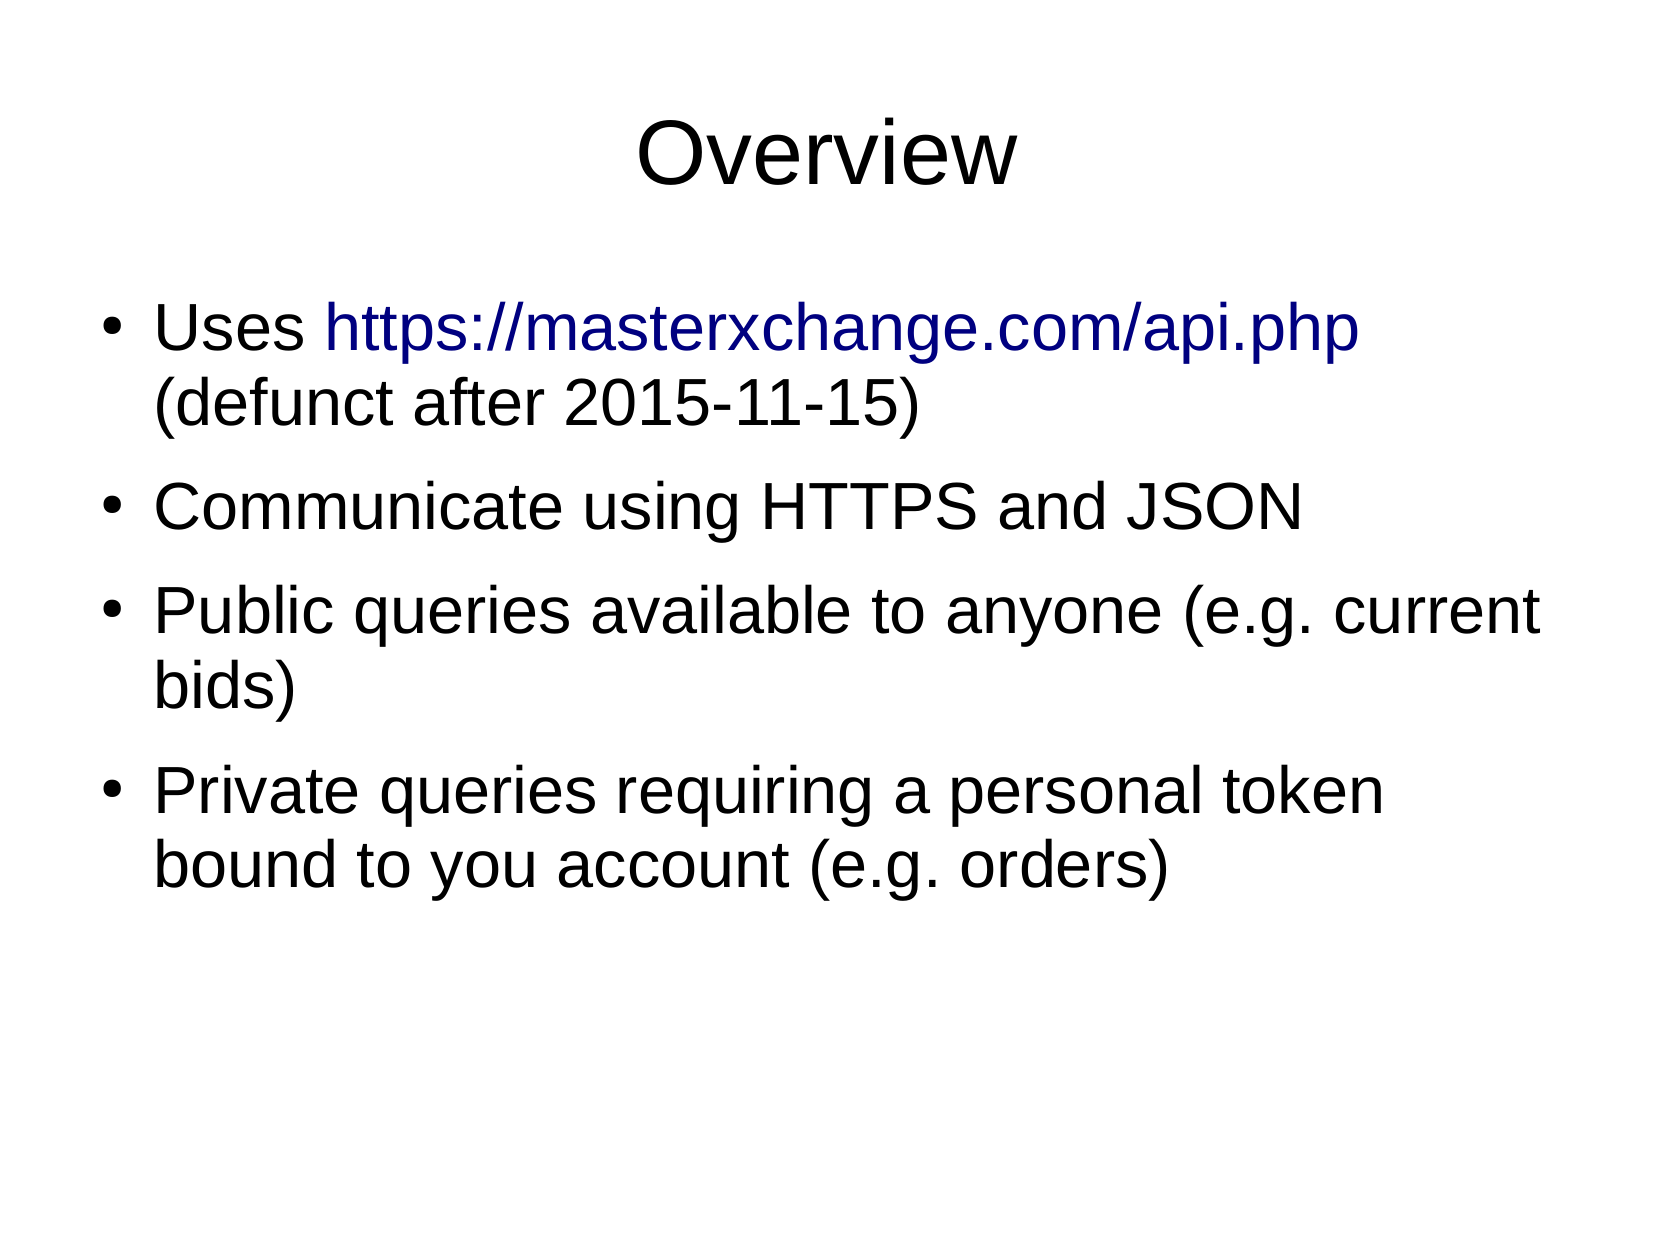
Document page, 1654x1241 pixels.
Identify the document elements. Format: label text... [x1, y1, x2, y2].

list Uses https://masterxchange.com/api.php (defunct after 2015-11-15) Communicate using HTTPS and JSON Public queries available to anyone (e.g. current bids) Private queries requiring a personal token bound to you account (e.g. orders) [82, 290, 1571, 1010]
title Overview [82, 49, 1571, 257]
